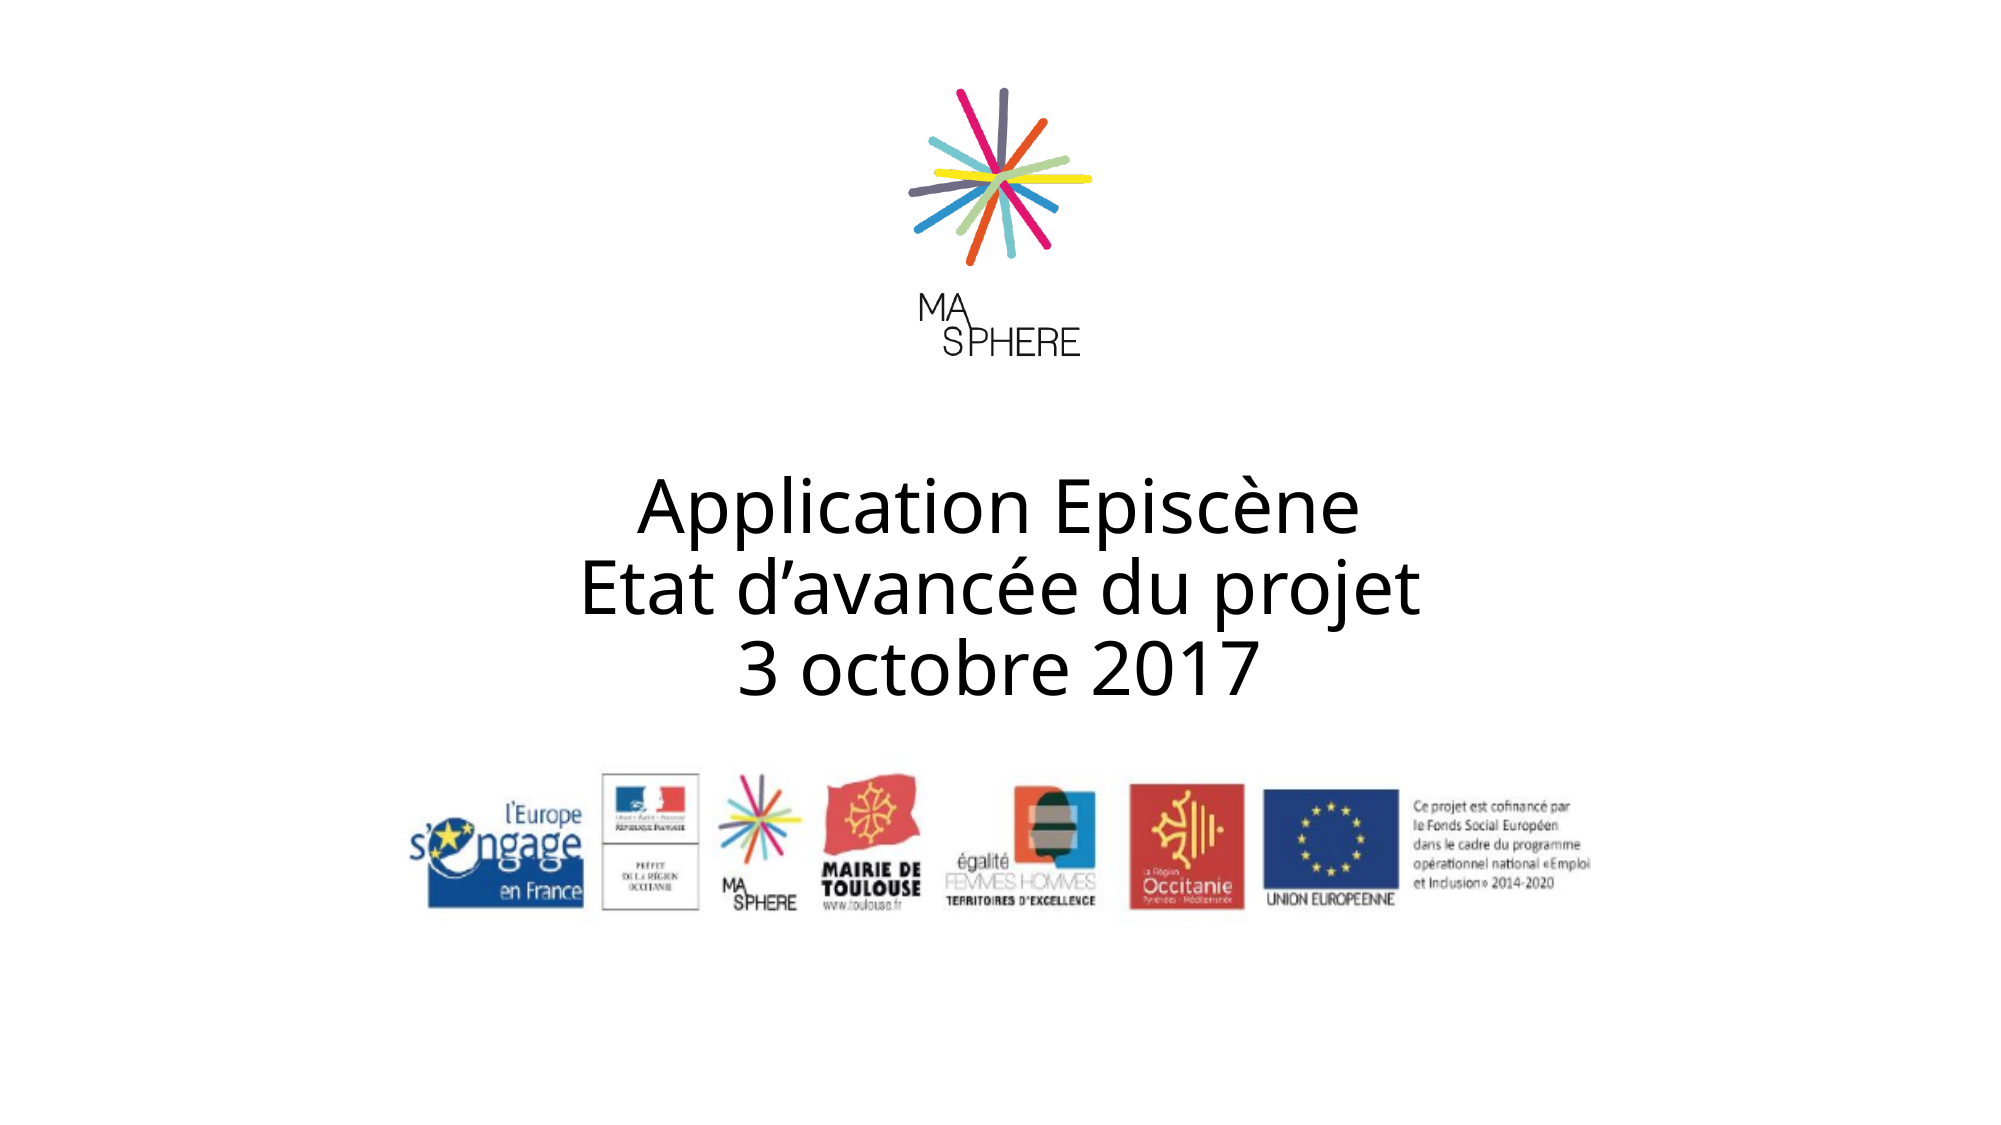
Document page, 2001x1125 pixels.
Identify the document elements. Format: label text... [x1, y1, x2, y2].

picture [823, 53, 1177, 407]
picture [407, 747, 1593, 931]
title Application Episcène Etat d’avancée du projet 3 octobre 2017 [249, 435, 1750, 720]
